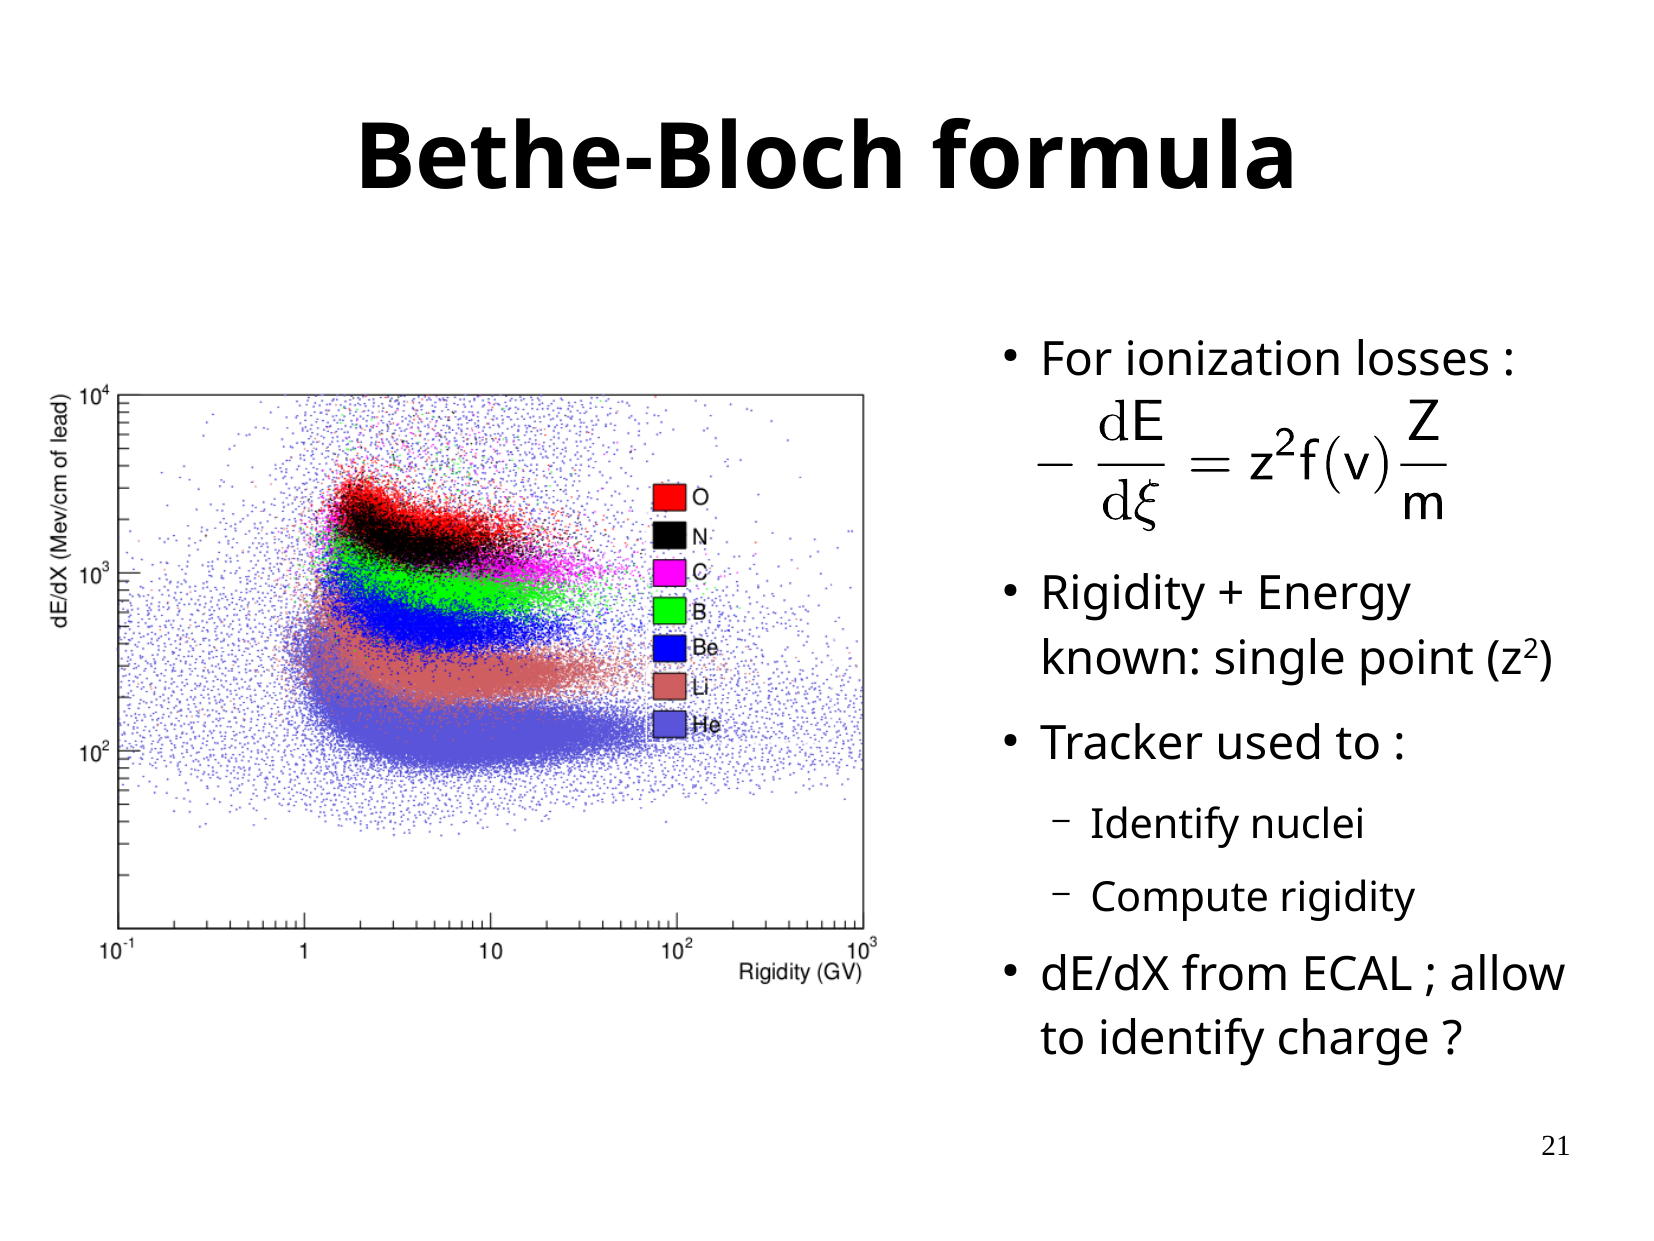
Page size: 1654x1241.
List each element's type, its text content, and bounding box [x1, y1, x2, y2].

list For ionization losses : Rigidity + Energy known: single point (z2) Tracker used to : Identify nuclei Compute rigidity dE/dX from ECAL ; allow to identify charge ? [989, 324, 1567, 1100]
text_box [1032, 399, 1447, 532]
picture [25, 373, 956, 995]
title Bethe-Bloch formula [82, 49, 1571, 257]
